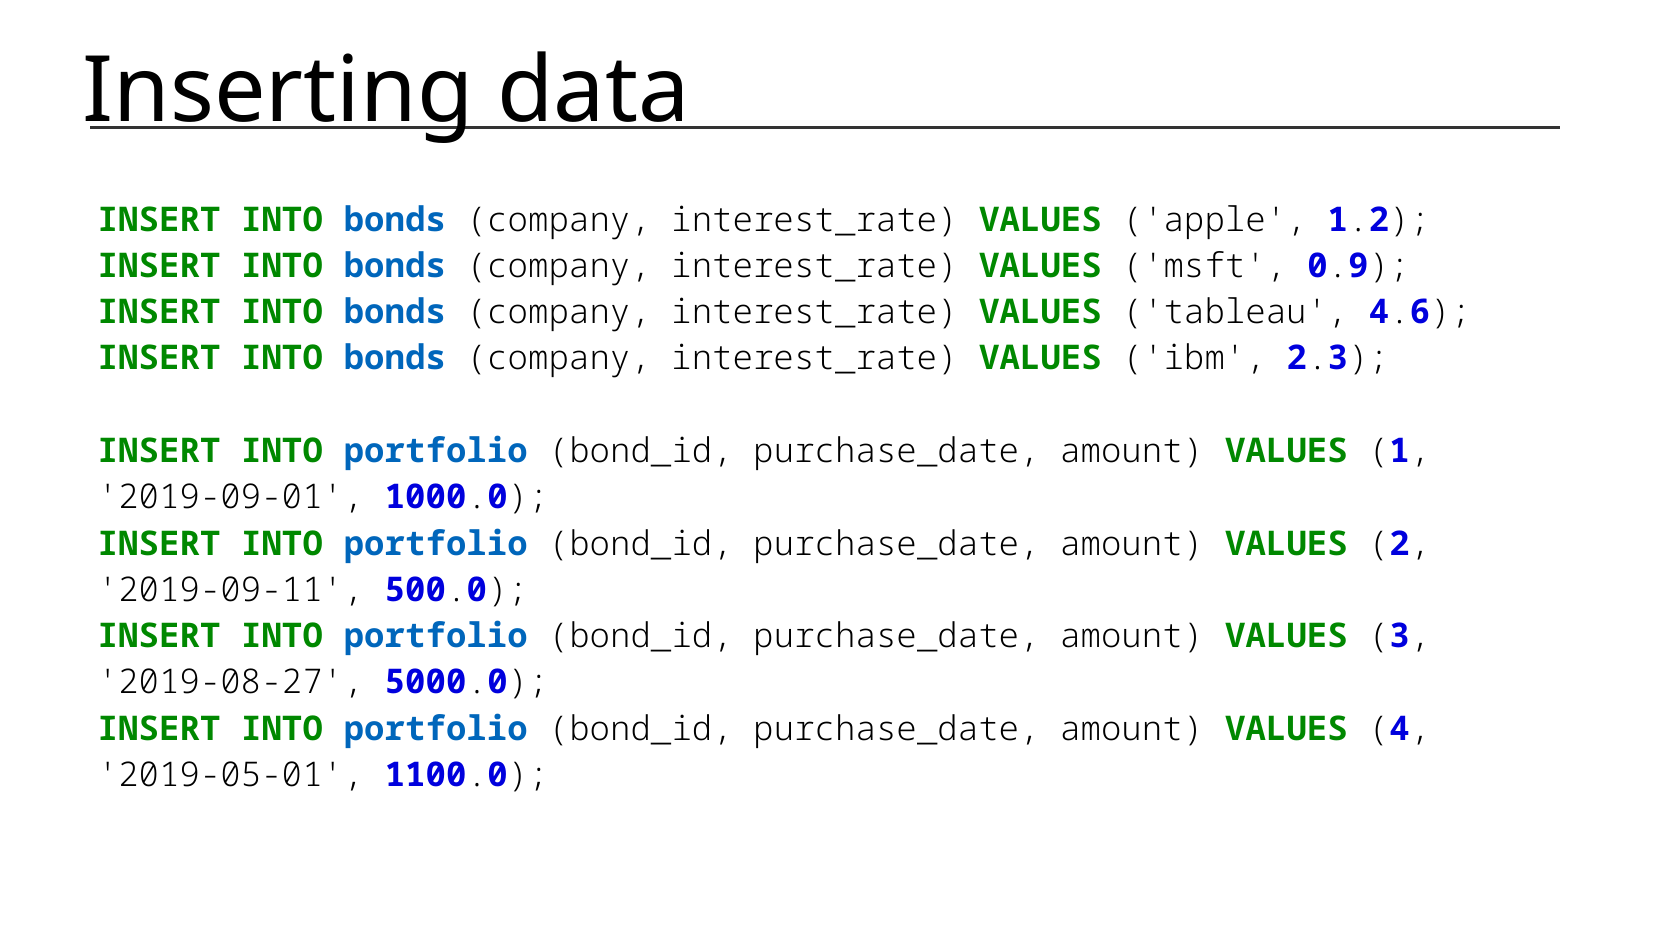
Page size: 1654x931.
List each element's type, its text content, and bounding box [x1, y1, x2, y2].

list INSERT INTO bonds (company, interest_rate) VALUES ('apple', 1.2); INSERT INTO bonds (company, interest_rate) VALUES ('msft', 0.9); INSERT INTO bonds (company, interest_rate) VALUES ('tableau', 4.6); INSERT INTO bonds (company, interest_rate) VALUES ('ibm', 2.3); INSERT INTO portfolio (bond_id, purchase_date, amount) VALUES (1, '2019-09-01', 1000.0); INSERT INTO portfolio (bond_id, purchase_date, amount) VALUES (2, '2019-09-11', 500.0); INSERT INTO portfolio (bond_id, purchase_date, amount) VALUES (3, '2019-08-27', 5000.0); INSERT INTO portfolio (bond_id, purchase_date, amount) VALUES (4, '2019-05-01', 1100.0); [82, 195, 1571, 811]
title Inserting data [82, 32, 1571, 140]
